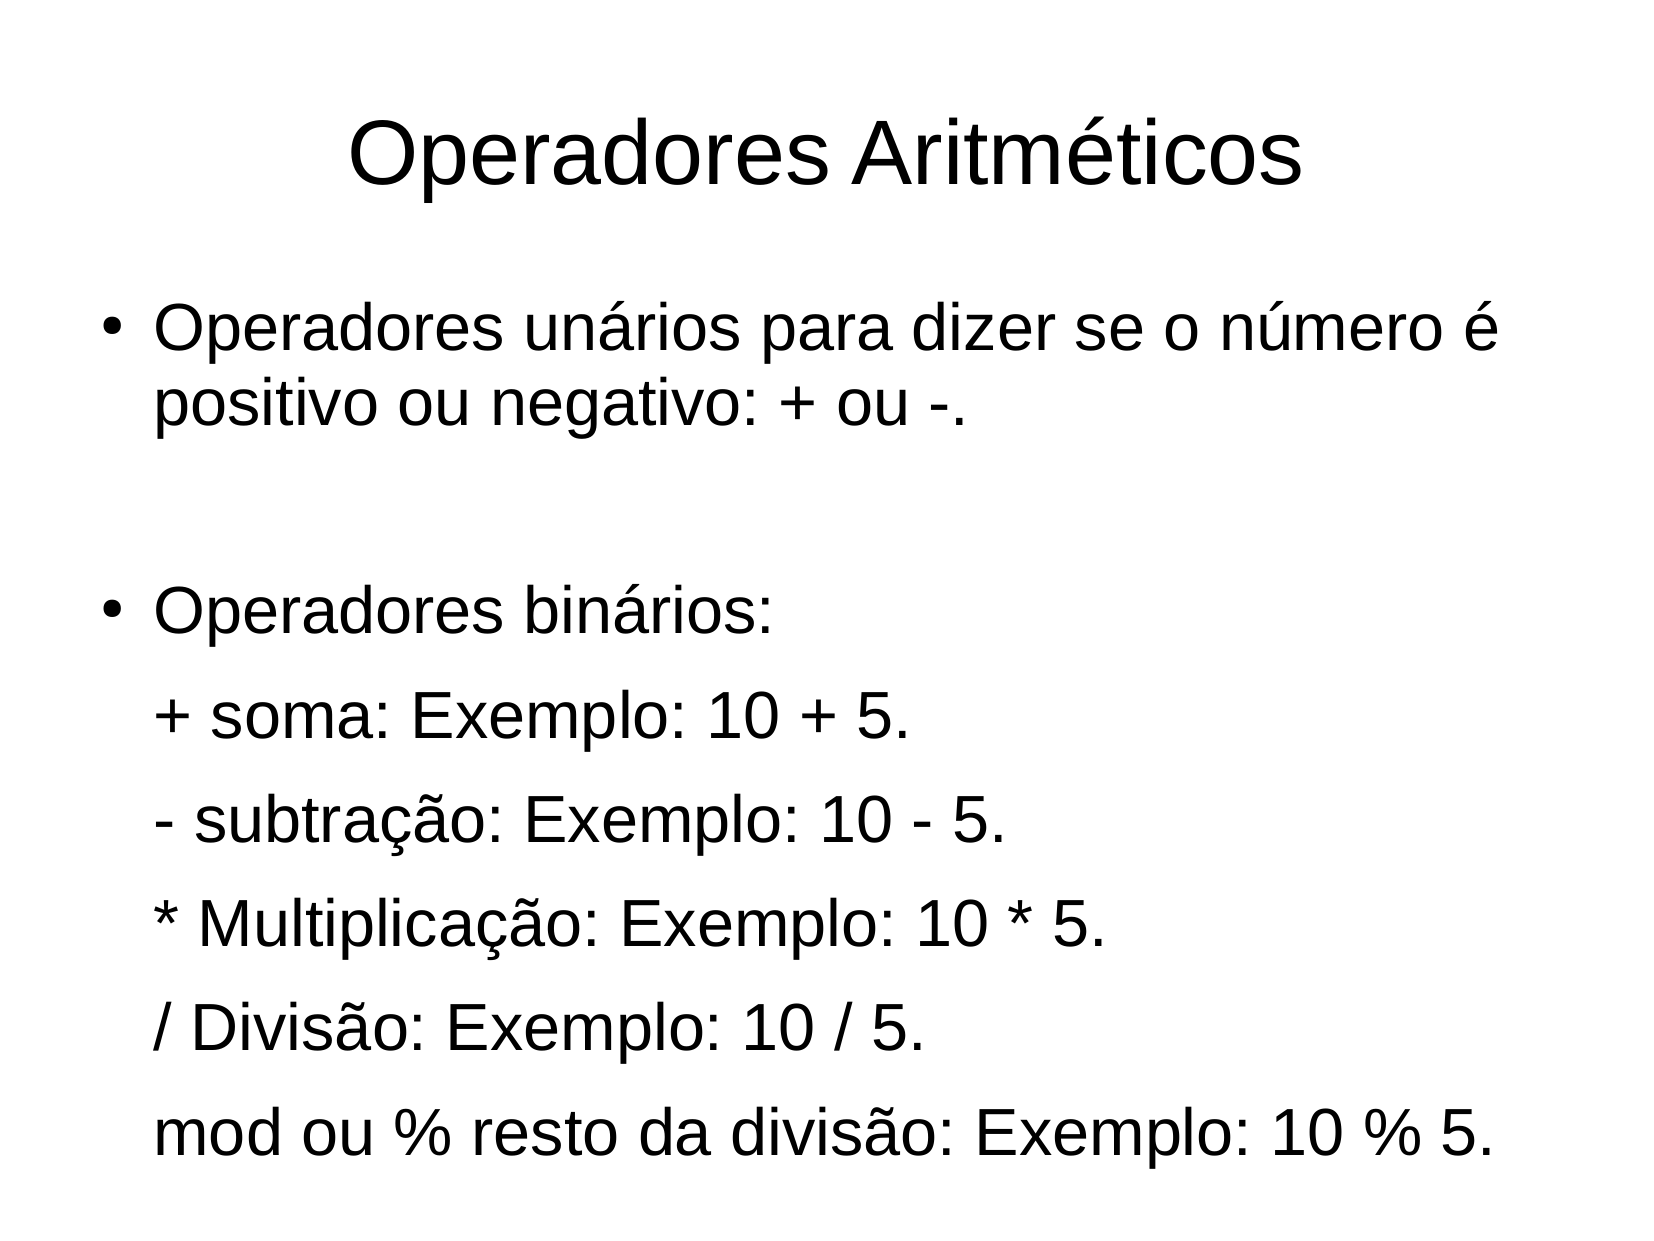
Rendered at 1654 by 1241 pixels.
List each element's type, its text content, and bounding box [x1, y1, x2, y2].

list Operadores unários para dizer se o número é positivo ou negativo: + ou -. Operadores binários: + soma: Exemplo: 10 + 5. - subtração: Exemplo: 10 - 5. * Multiplicação: Exemplo: 10 * 5. / Divisão: Exemplo: 10 / 5. mod ou % resto da divisão: Exemplo: 10 % 5. [82, 290, 1571, 1170]
title Operadores Aritméticos [82, 49, 1571, 257]
